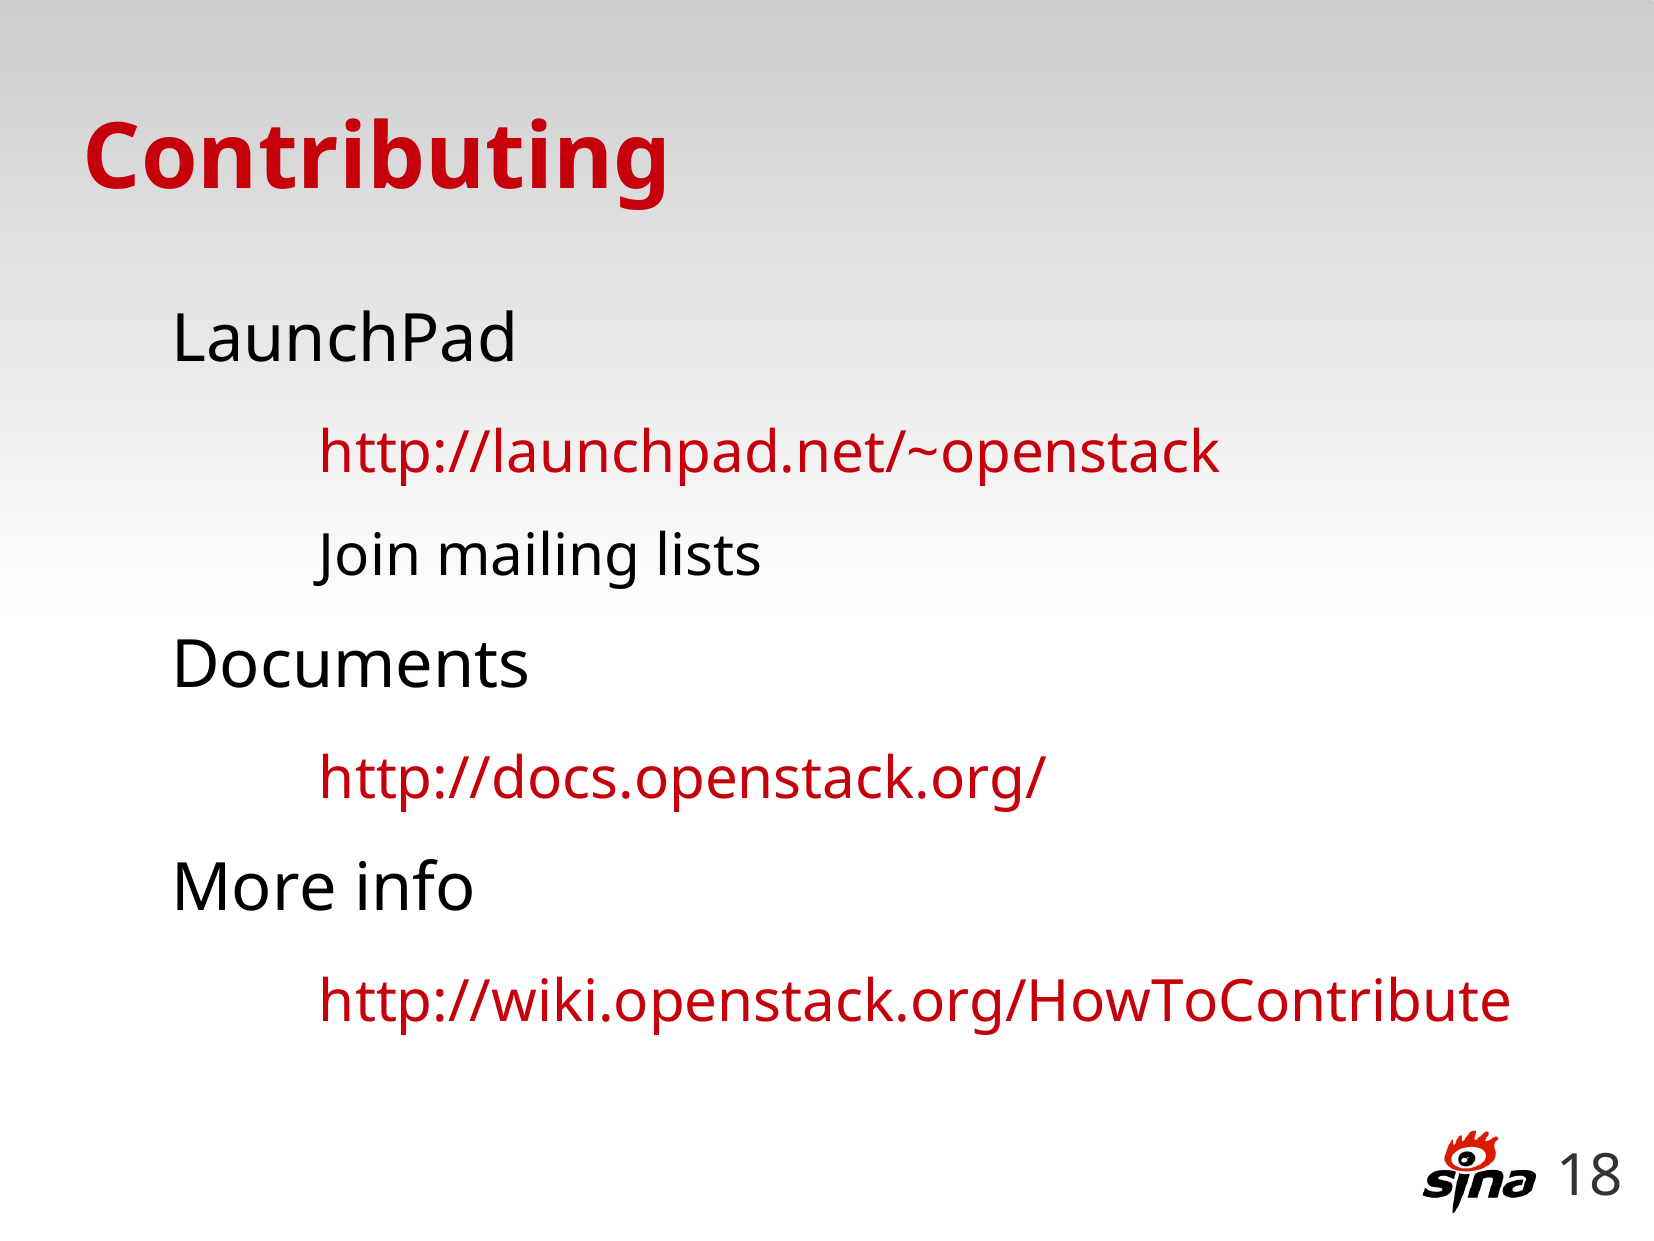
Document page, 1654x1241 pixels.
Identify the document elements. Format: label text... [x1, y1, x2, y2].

title Contributing [82, 49, 1571, 257]
list LaunchPad http://launchpad.net/~openstack Join mailing lists Documents http://docs.openstack.org/ More info http://wiki.openstack.org/HowToContribute [82, 290, 1571, 1109]
picture [1394, 1109, 1564, 1241]
